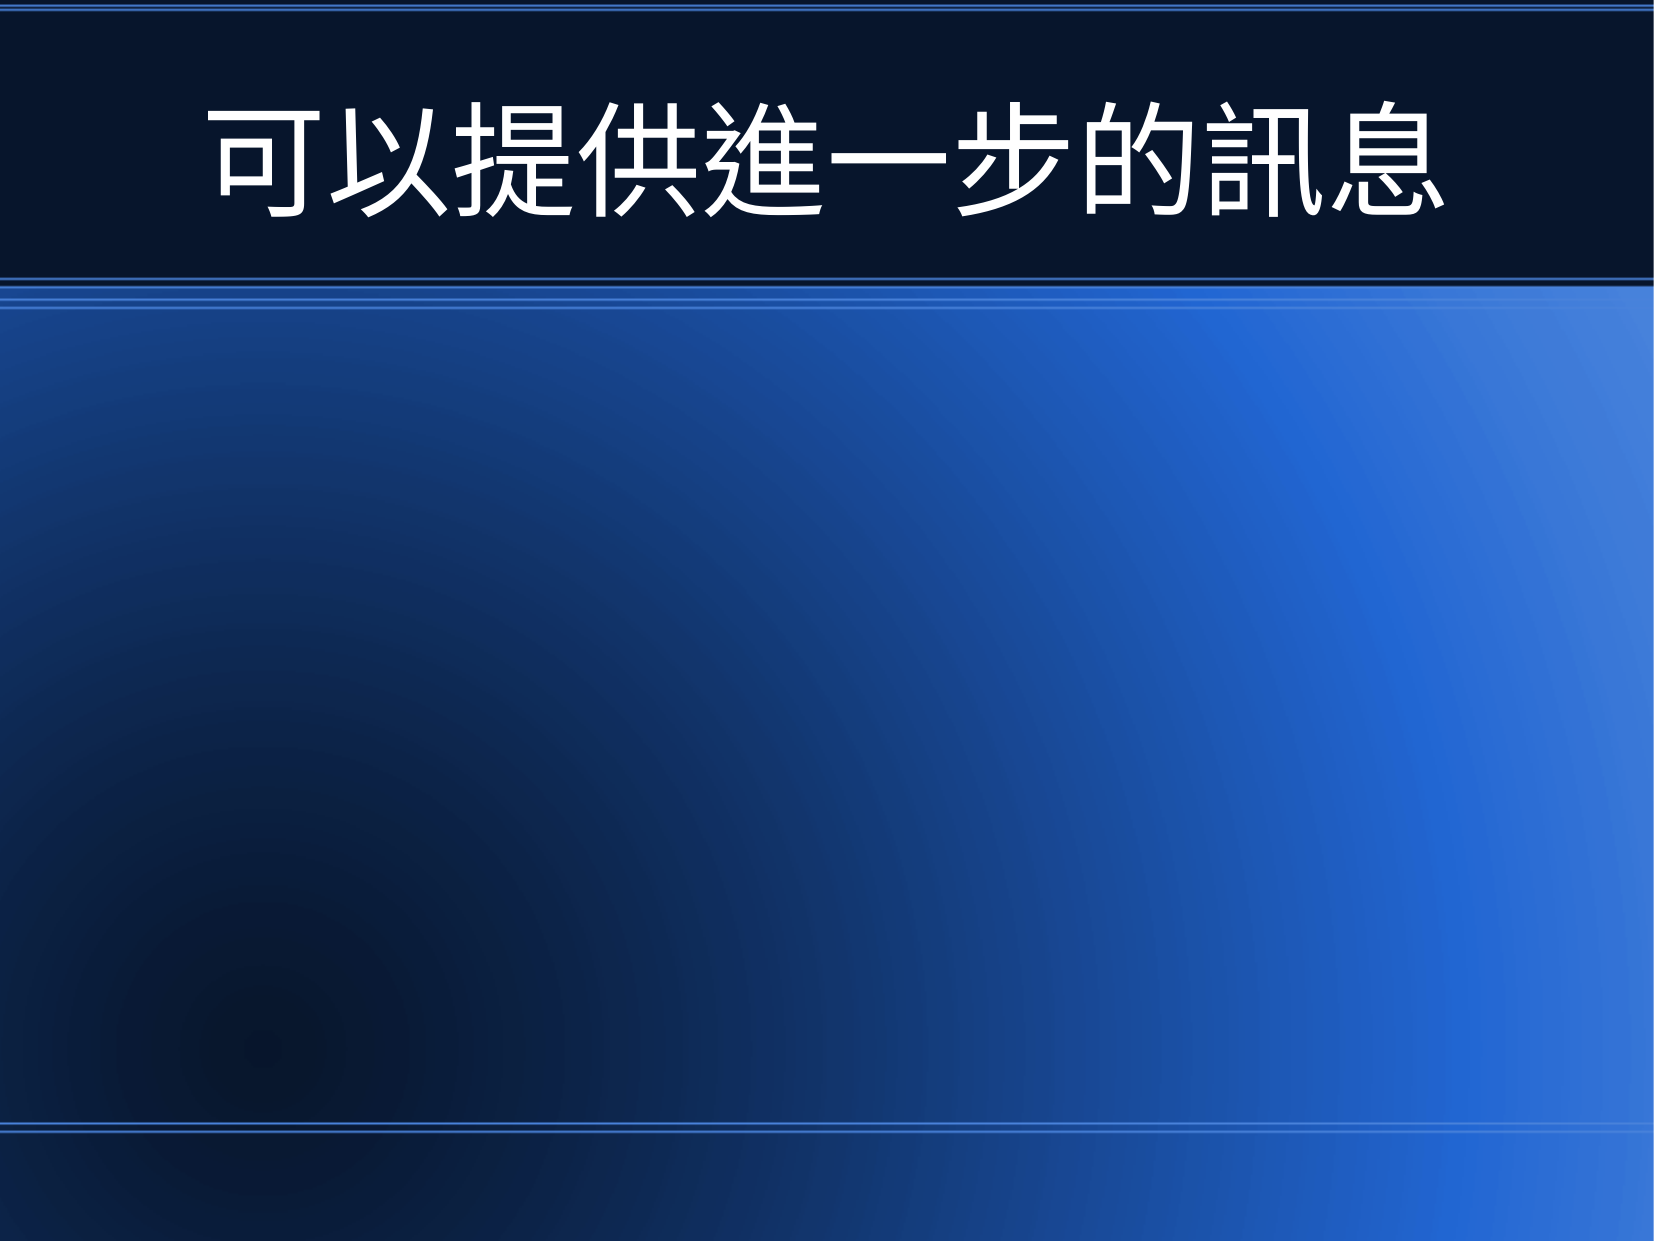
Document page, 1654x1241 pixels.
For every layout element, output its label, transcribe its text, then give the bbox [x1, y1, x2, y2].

title 可以提供進一步的訊息 [82, 49, 1571, 257]
picture [0, 0, 1654, 1241]
